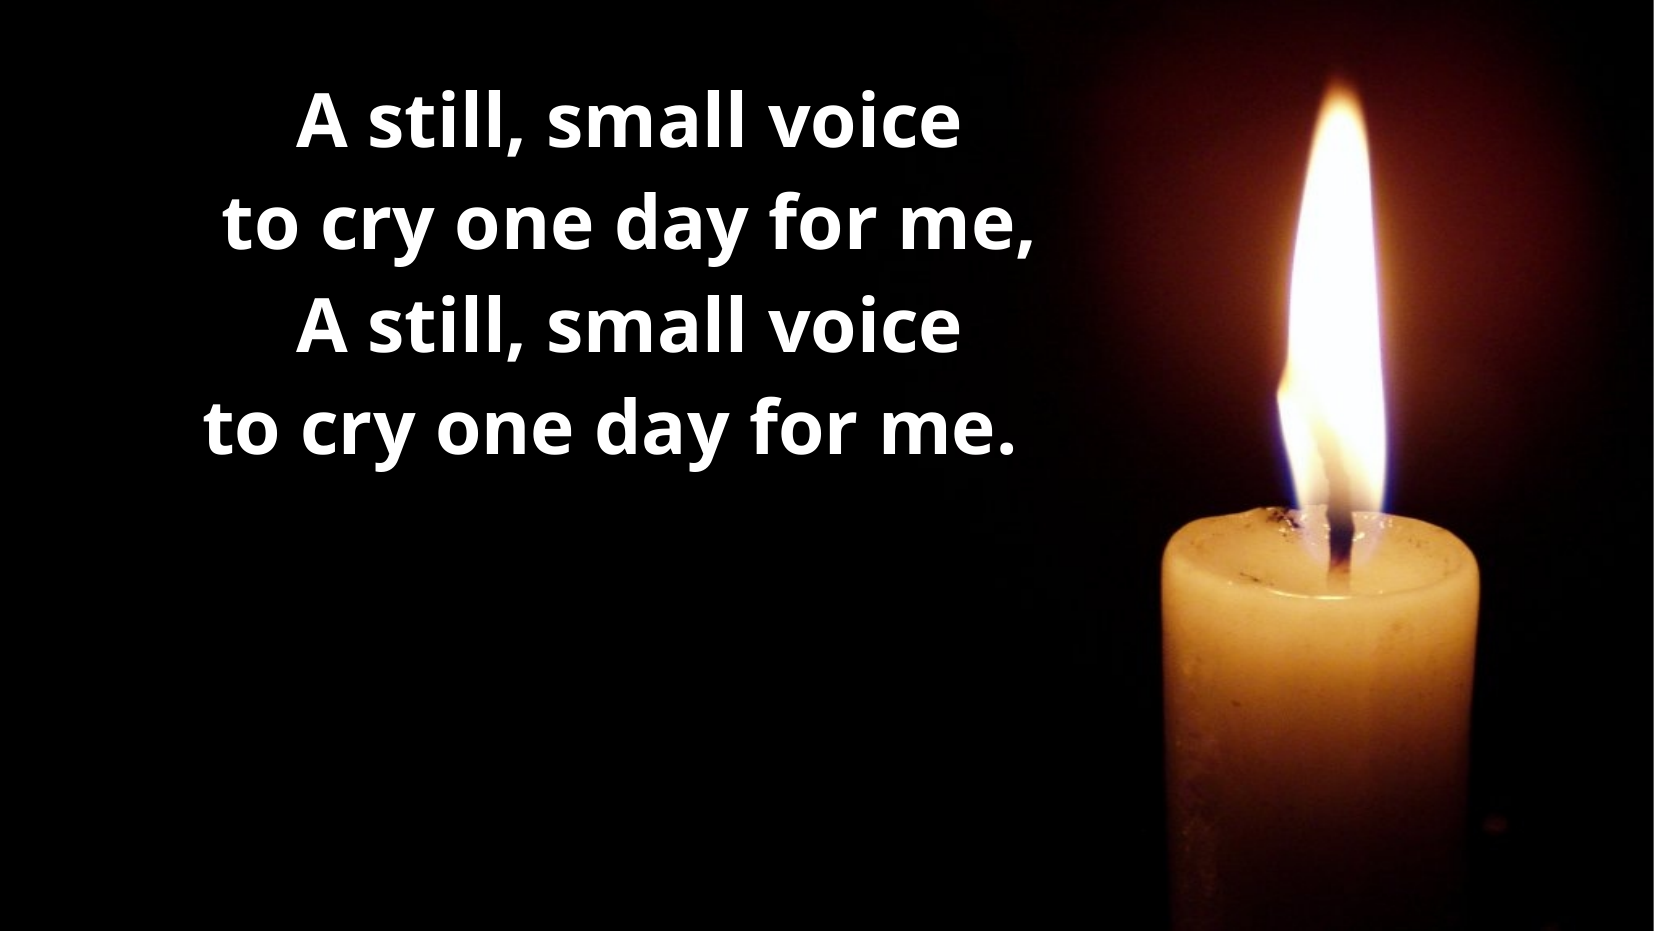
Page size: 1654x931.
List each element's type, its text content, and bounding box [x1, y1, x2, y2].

text_box A still, small voice to cry one day for me, A still, small voice to cry one day for me. [60, 60, 1201, 481]
picture [0, 0, 1654, 931]
